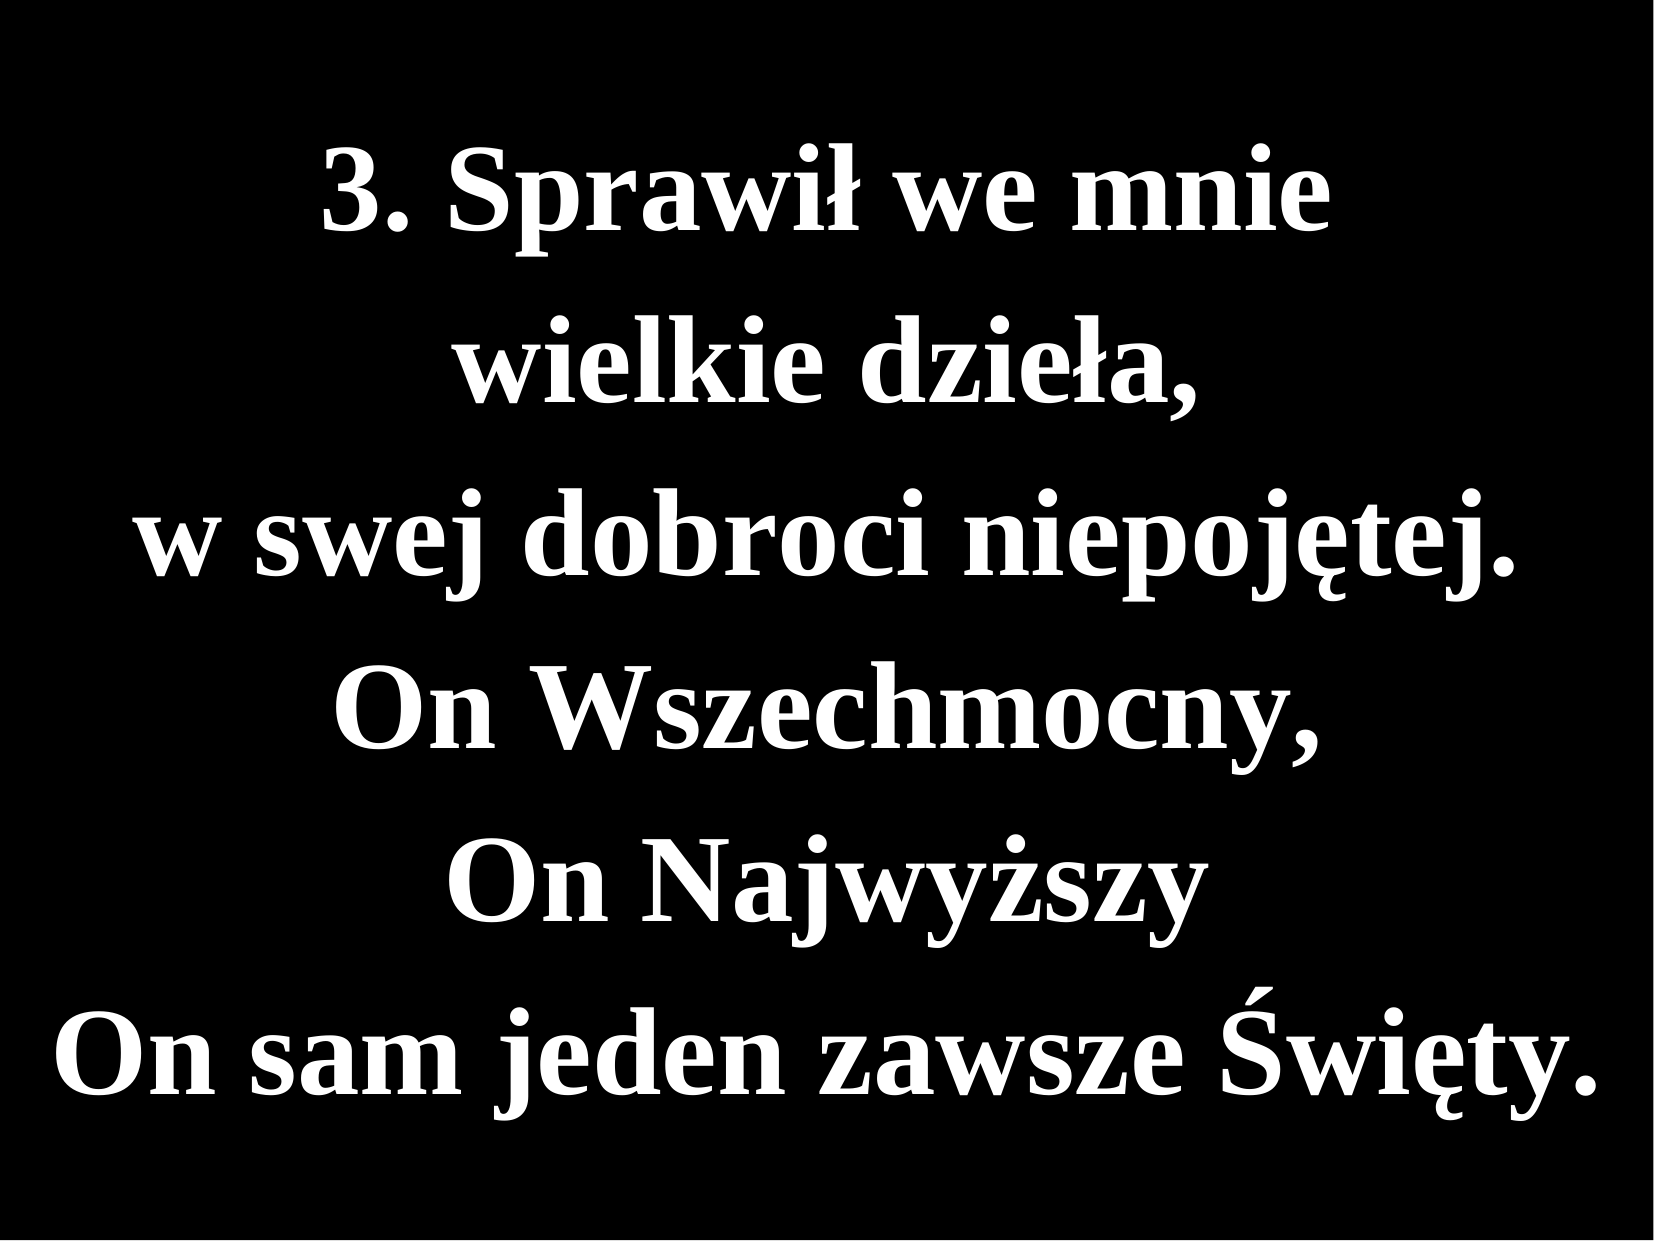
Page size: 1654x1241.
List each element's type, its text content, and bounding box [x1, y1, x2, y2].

title 3. Sprawił we mnie ppp wielkie dzieła, ppp w swej dobroci niepojętej. ppp On Wszechmocny, ppp On Najwyższy ppp On sam jeden zawsze Święty. [0, 0, 1654, 1241]
